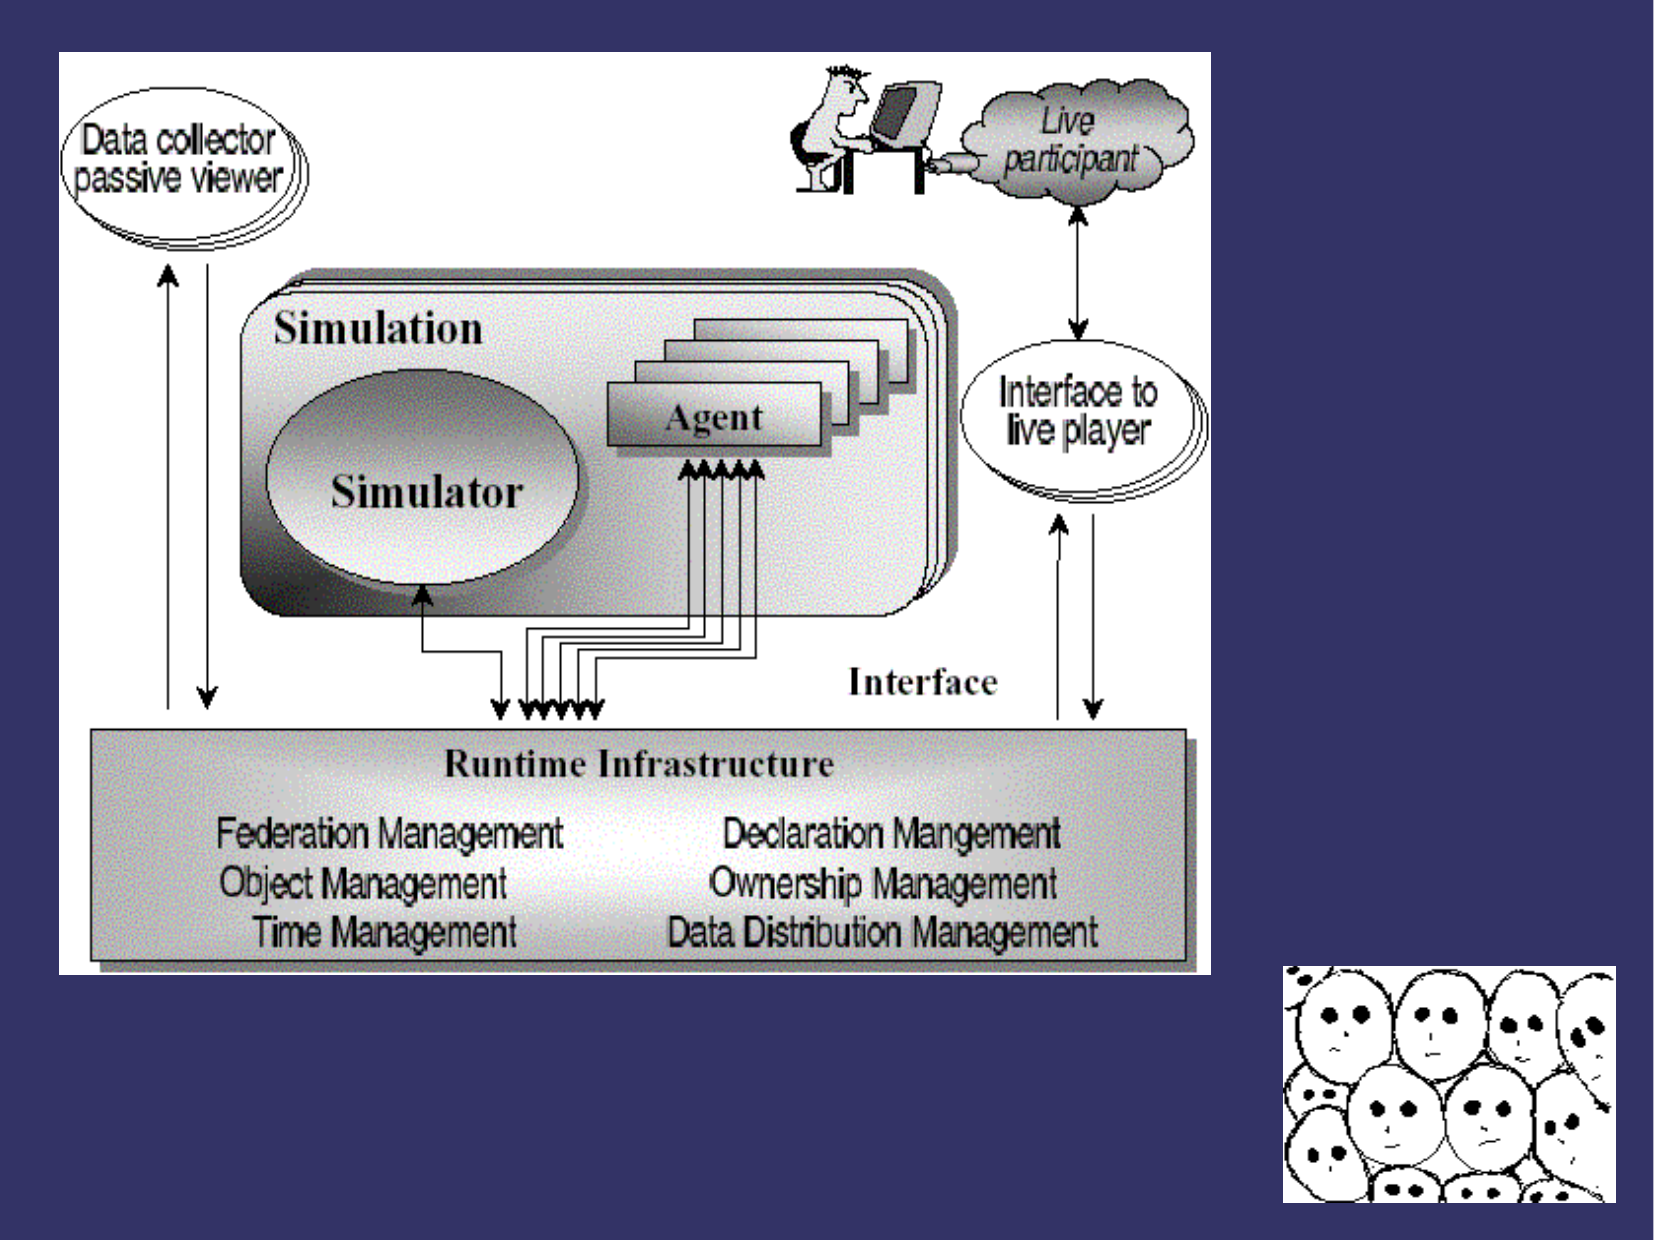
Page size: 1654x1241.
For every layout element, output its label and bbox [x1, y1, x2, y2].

picture [1283, 966, 1616, 1203]
picture [59, 52, 1211, 975]
